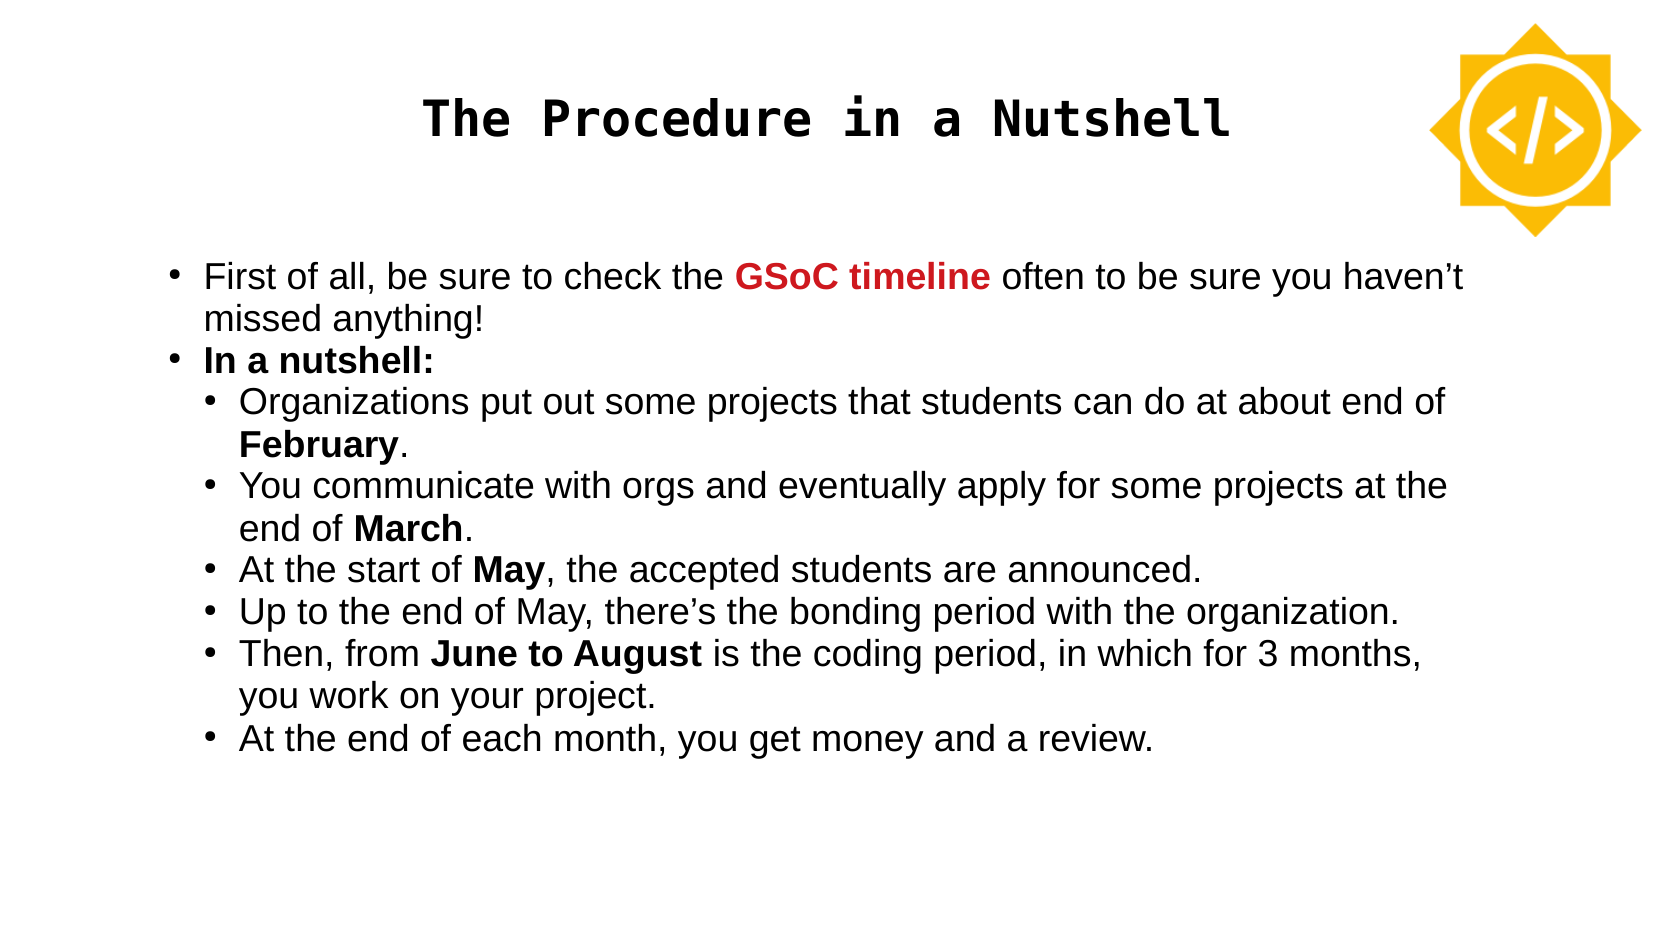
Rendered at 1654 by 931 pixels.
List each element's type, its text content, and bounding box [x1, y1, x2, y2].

text_box The Procedure in a Nutshell [0, 82, 1654, 414]
text_box First of all, be sure to check the GSoC timeline often to be sure you haven’t missed anything! In a nutshell: Organizations put out some projects that students can do at about end of February. You communicate with orgs and eventually apply for some projects at the end of March. At the start of May, the accepted students are announced. Up to the end of May, there’s the bonding period with the organization. Then, from June to August is the coding period, in which for 3 months, you work on your project. At the end of each month, you get money and a review. [153, 414, 1501, 767]
picture [1429, 23, 1642, 82]
